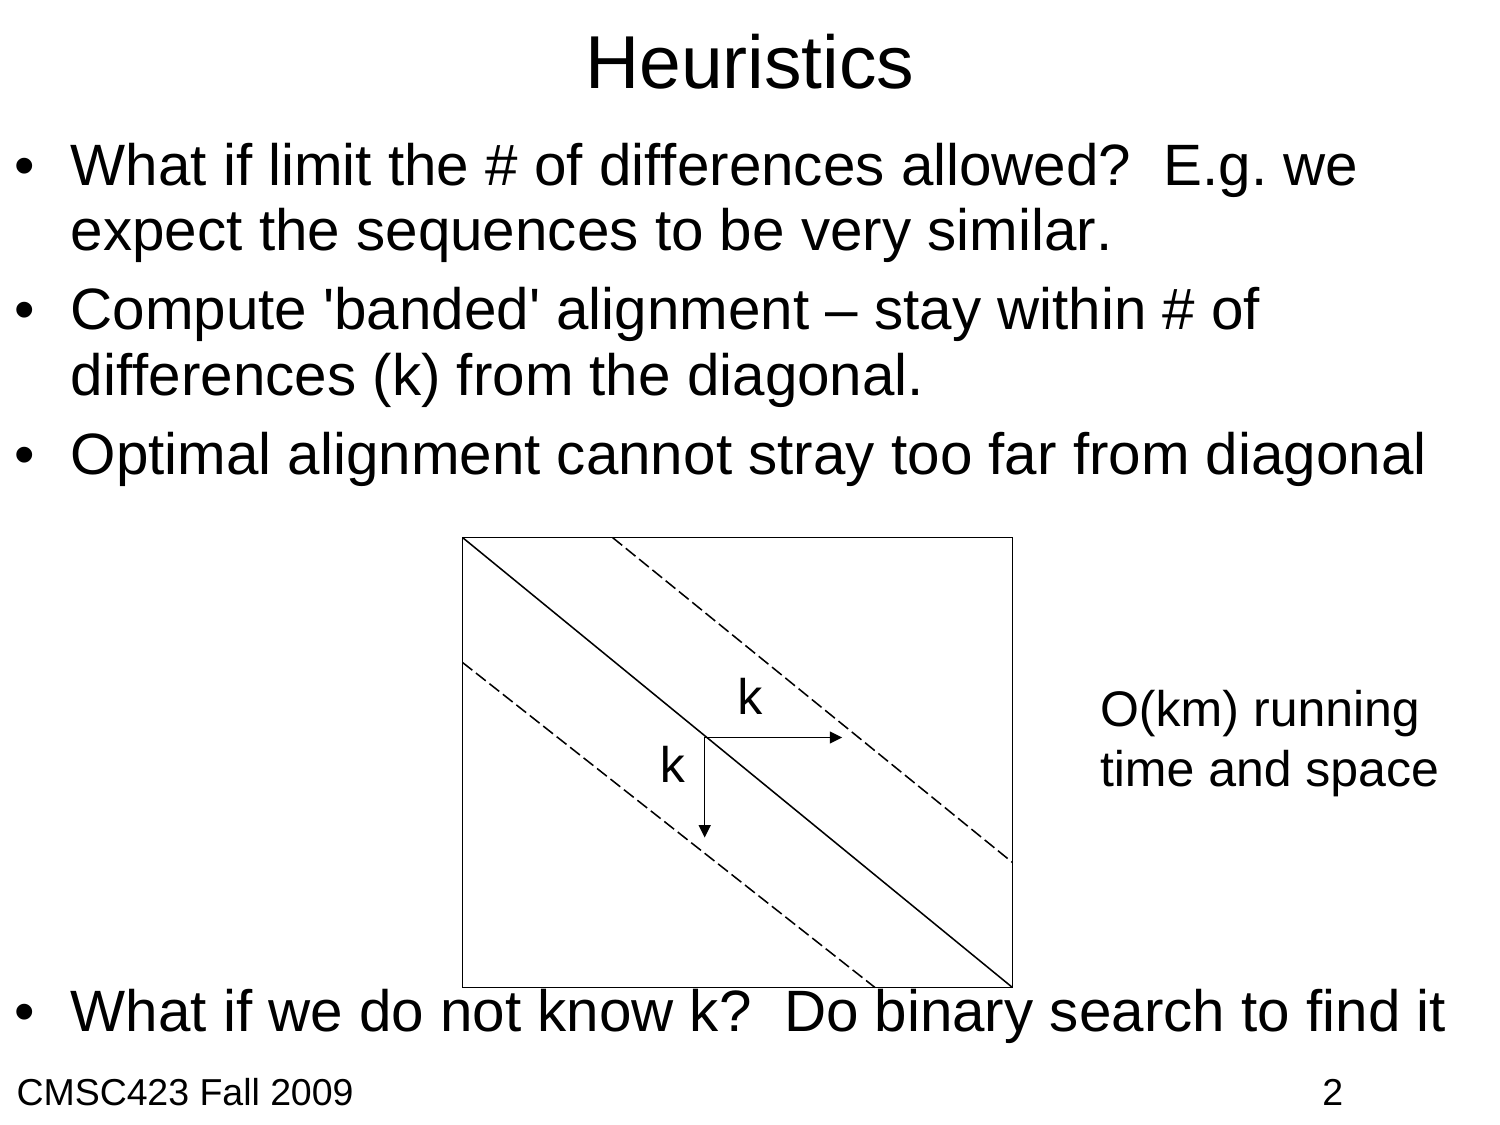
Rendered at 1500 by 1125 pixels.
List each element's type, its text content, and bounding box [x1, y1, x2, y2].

text_box k [645, 724, 700, 801]
text_box O(km) running time and space [1085, 668, 1454, 805]
text_box k [722, 656, 778, 732]
list What if limit the # of differences allowed? E.g. we expect the sequences to be very similar. Compute 'banded' alignment – stay within # of differences (k) from the diagonal. Optimal alignment cannot stray too far from diagonal What if we do not know k? Do binary search to find it [0, 124, 1500, 1125]
title Heuristics [0, 12, 1500, 113]
